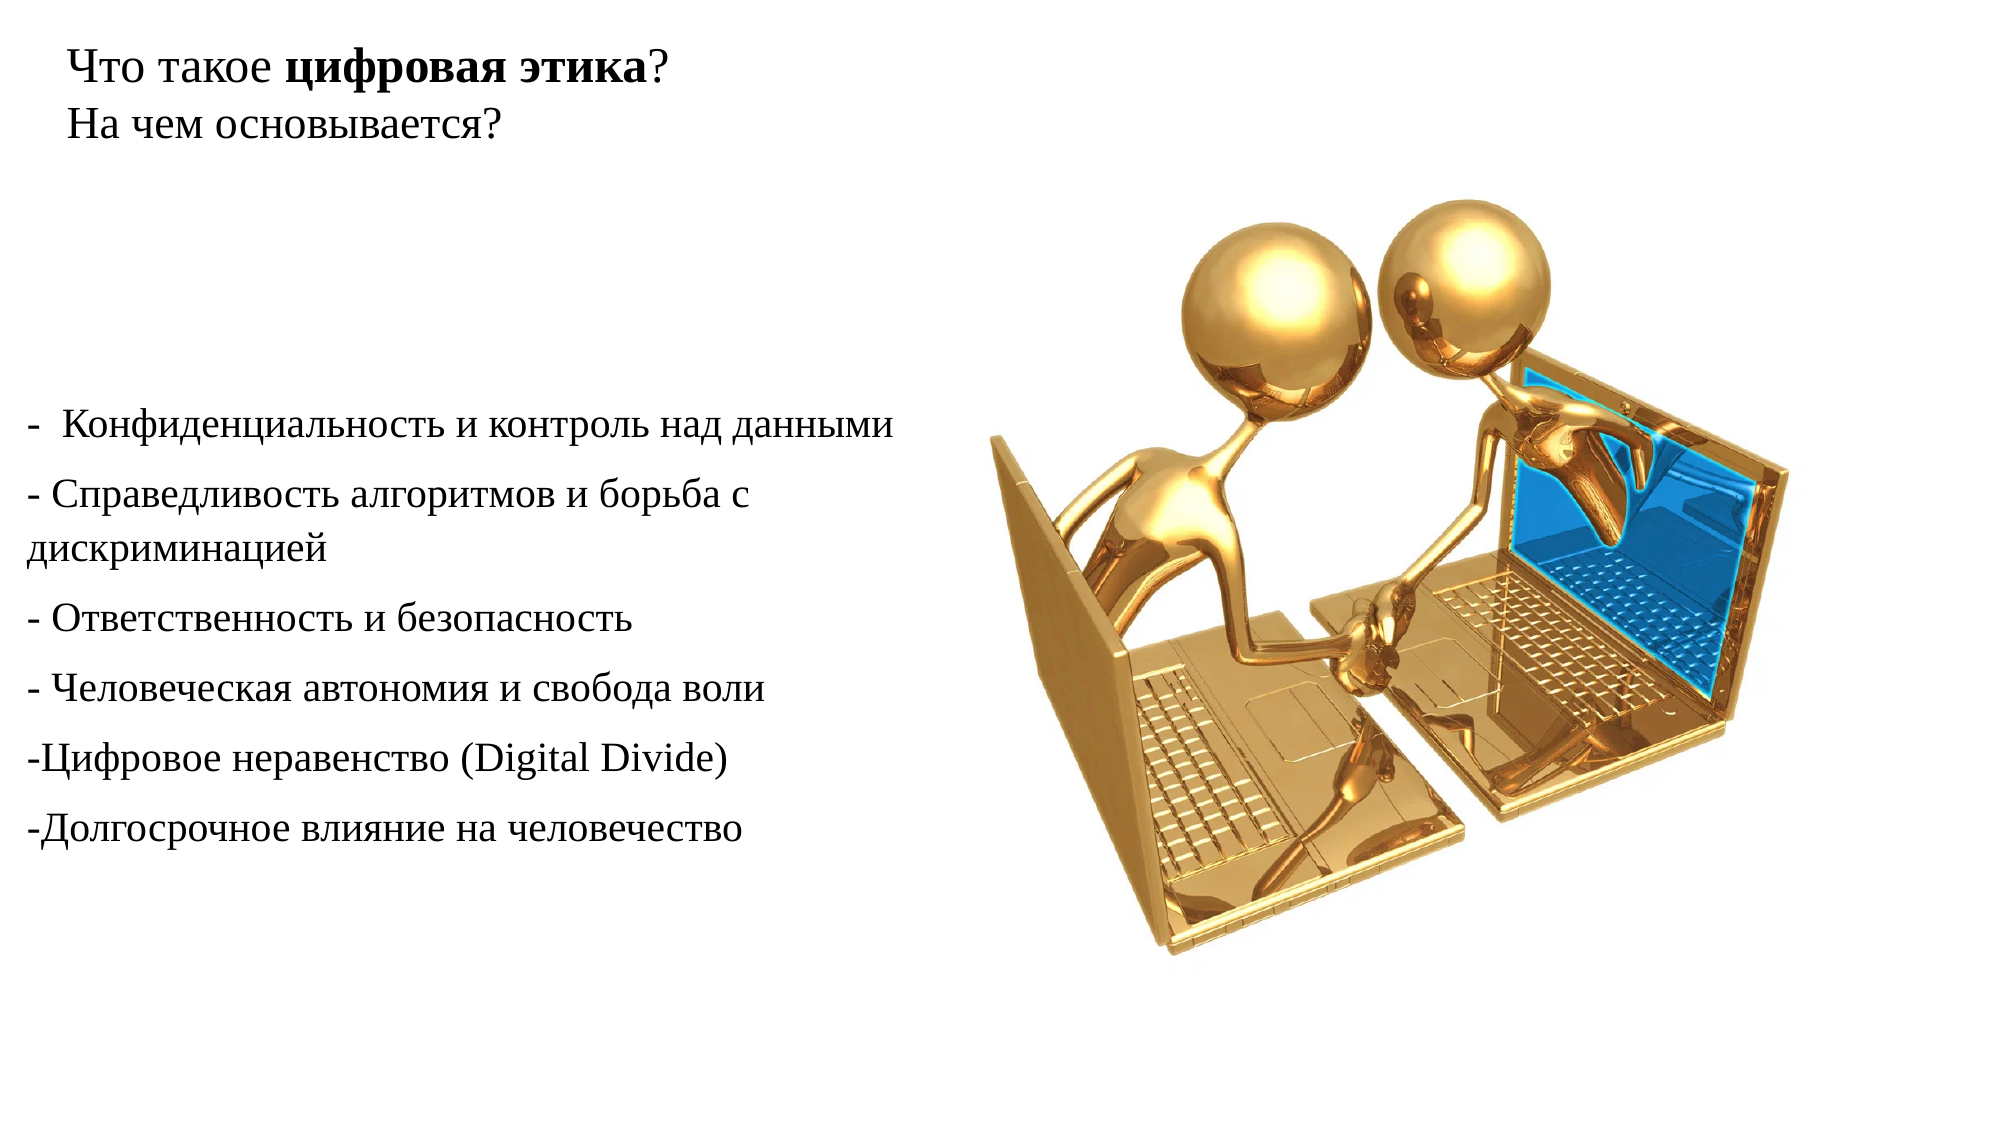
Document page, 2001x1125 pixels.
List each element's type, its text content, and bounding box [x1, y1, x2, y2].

text_box Что такое цифровая этика? На чем основывается? [51, 24, 712, 155]
text_box - Конфиденциальность и контроль над данными - Справедливость алгоритмов и борьба с дискриминацией - Ответственность и безопасность - Человеческая автономия и свобода воли -Цифровое неравенство (Digital Divide) -Долгосрочное влияние на человечество [11, 384, 930, 928]
picture [759, 173, 1986, 1033]
